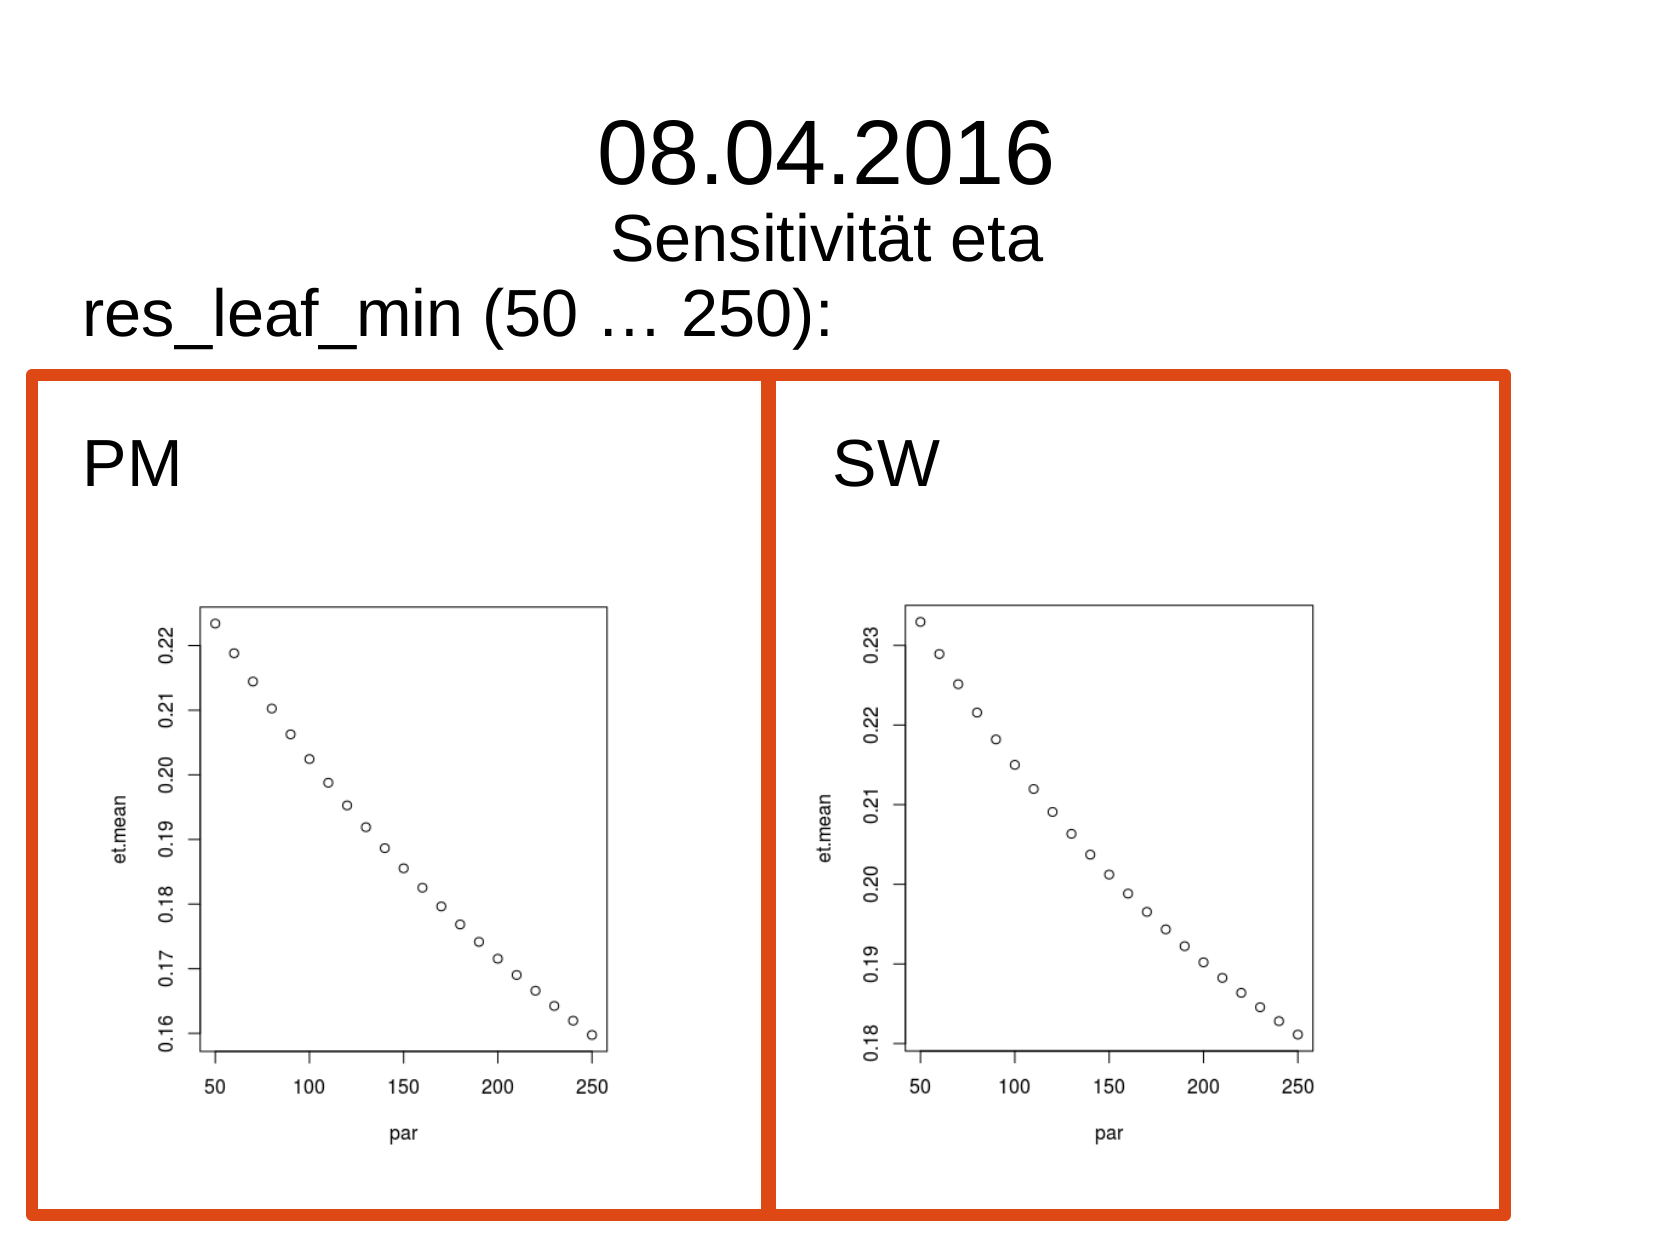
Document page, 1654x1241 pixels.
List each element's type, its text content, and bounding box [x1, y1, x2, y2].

subtitle Sensitivität eta res_leaf_min (50 … 250): PM SW [82, 201, 1571, 1099]
picture [810, 510, 1362, 1171]
subtitle Sensitivität eta res_leaf_min (50 … 250): PM SW [82, 381, 761, 1099]
title 08.04.2016 [82, 49, 1571, 201]
picture [105, 512, 656, 1171]
subtitle Sensitivität eta res_leaf_min (50 … 250): PM SW [776, 381, 1499, 1099]
